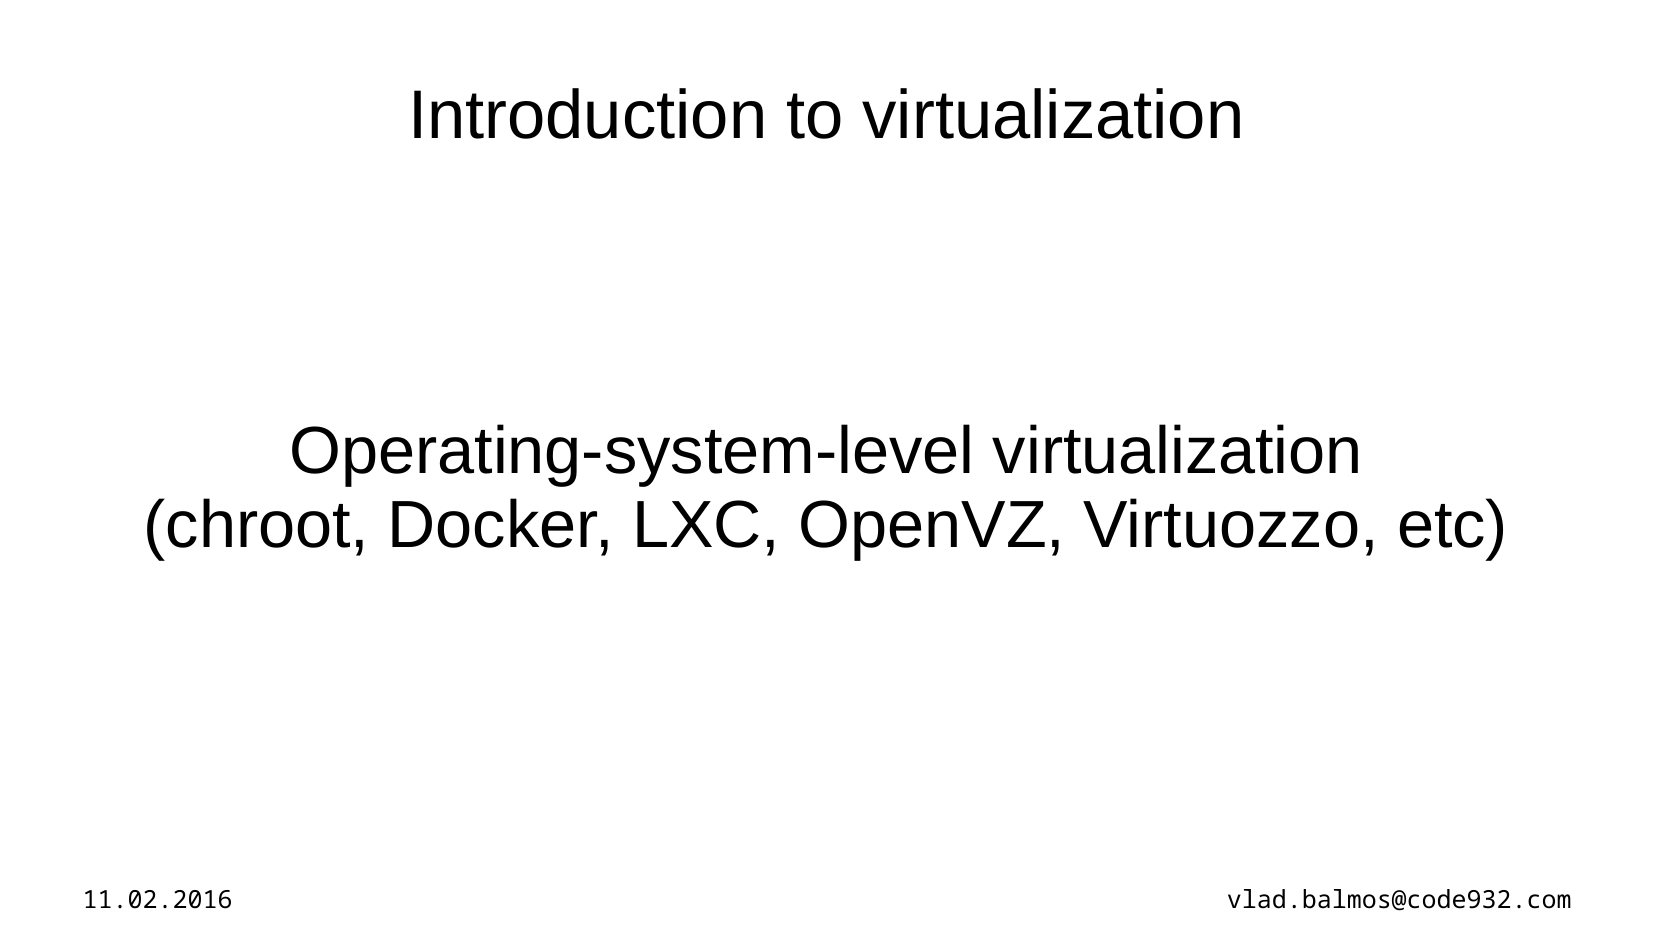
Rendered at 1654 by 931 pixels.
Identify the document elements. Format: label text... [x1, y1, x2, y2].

subtitle Operating-system-level virtualization (chroot, Docker, LXC, OpenVZ, Virtuozzo, etc) [82, 217, 1571, 758]
title Introduction to virtualization [82, 37, 1571, 193]
